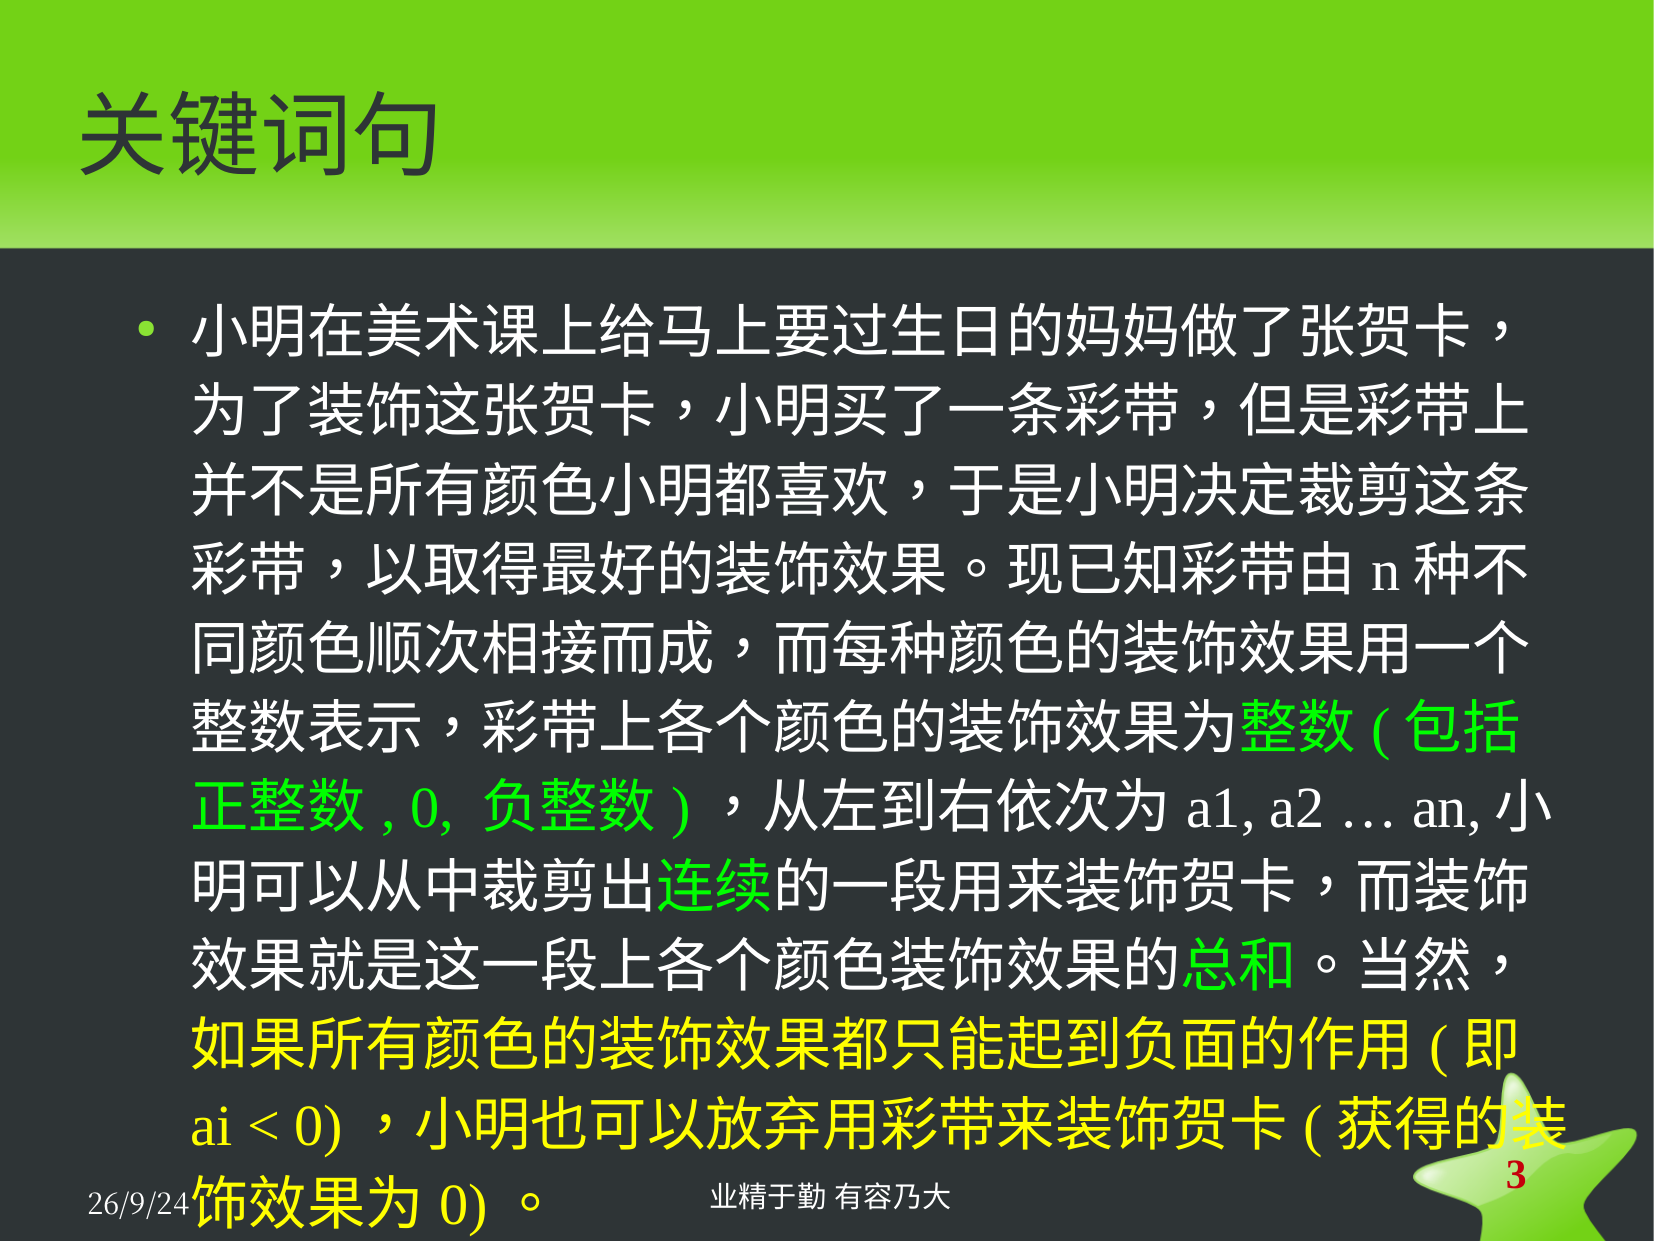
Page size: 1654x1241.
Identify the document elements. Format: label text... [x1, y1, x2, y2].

picture [0, 0, 1654, 1241]
title 关键词句 [76, 29, 1565, 237]
list 小明在美术课上给马上要过生日的妈妈做了张贺卡，为了装饰这张贺卡，小明买了一条彩带，但是彩带上并不是所有颜色小明都喜欢，于是小明决定裁剪这条彩带，以取得最好的装饰效果。现已知彩带由n种不同颜色顺次相接而成，而每种颜色的装饰效果用一个整数表示，彩带上各个颜色的装饰效果为整数(包括正整数, 0, 负整数)，从左到右依次为a1, a2 … an,小明可以从中裁剪出连续的一段用来装饰贺卡，而装饰效果就是这一段上各个颜色装饰效果的总和。当然，如果所有颜色的装饰效果都只能起到负面的作用(即ai < 0)，小明也可以放弃用彩带来装饰贺卡(获得的装饰效果为0)。 [82, 290, 1571, 1120]
